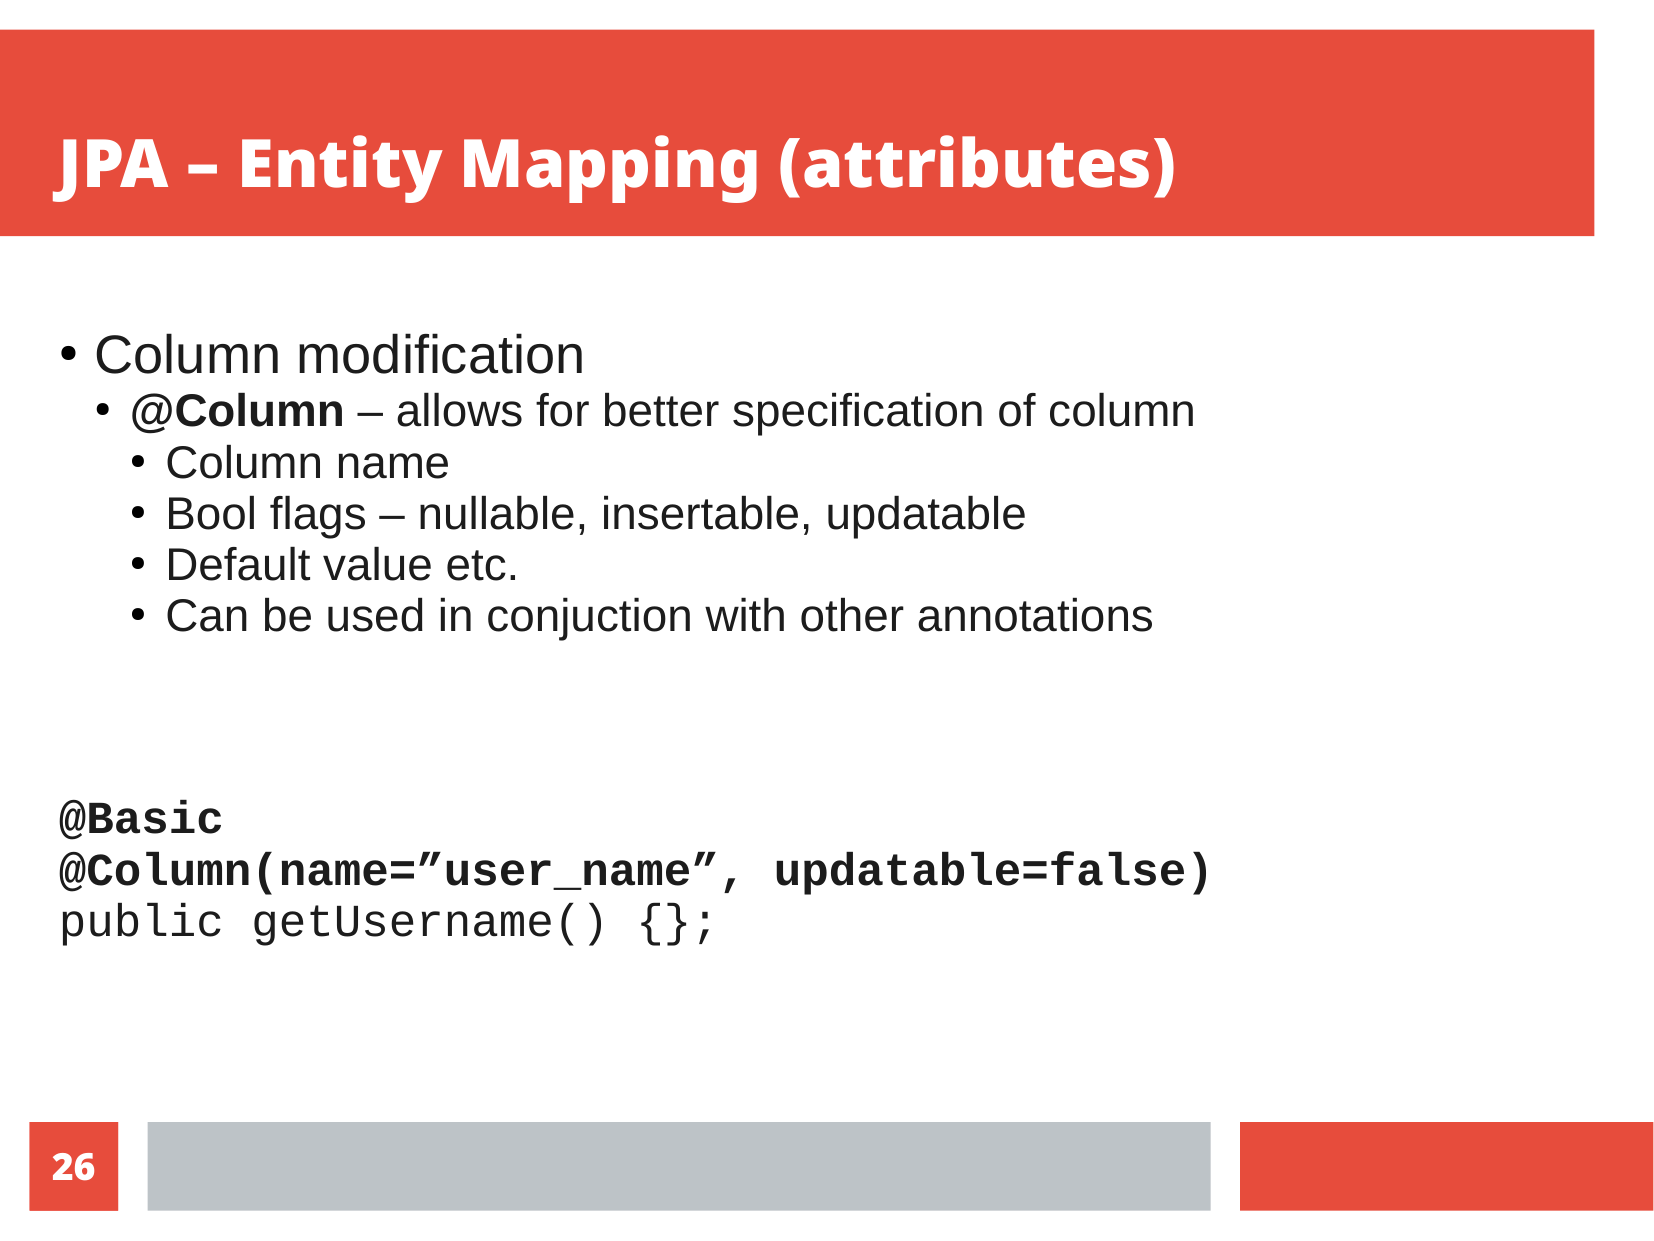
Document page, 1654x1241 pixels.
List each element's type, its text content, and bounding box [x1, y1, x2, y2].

title JPA – Entity Mapping (attributes) [59, 59, 1595, 207]
subtitle Column modification @Column – allows for better specification of column Column name Bool flags – nullable, insertable, updatable Default value etc. Can be used in conjuction with other annotations @Basic @Column(name=”user_name”, updatable=false) public getUsername() {}; [59, 324, 1565, 1093]
